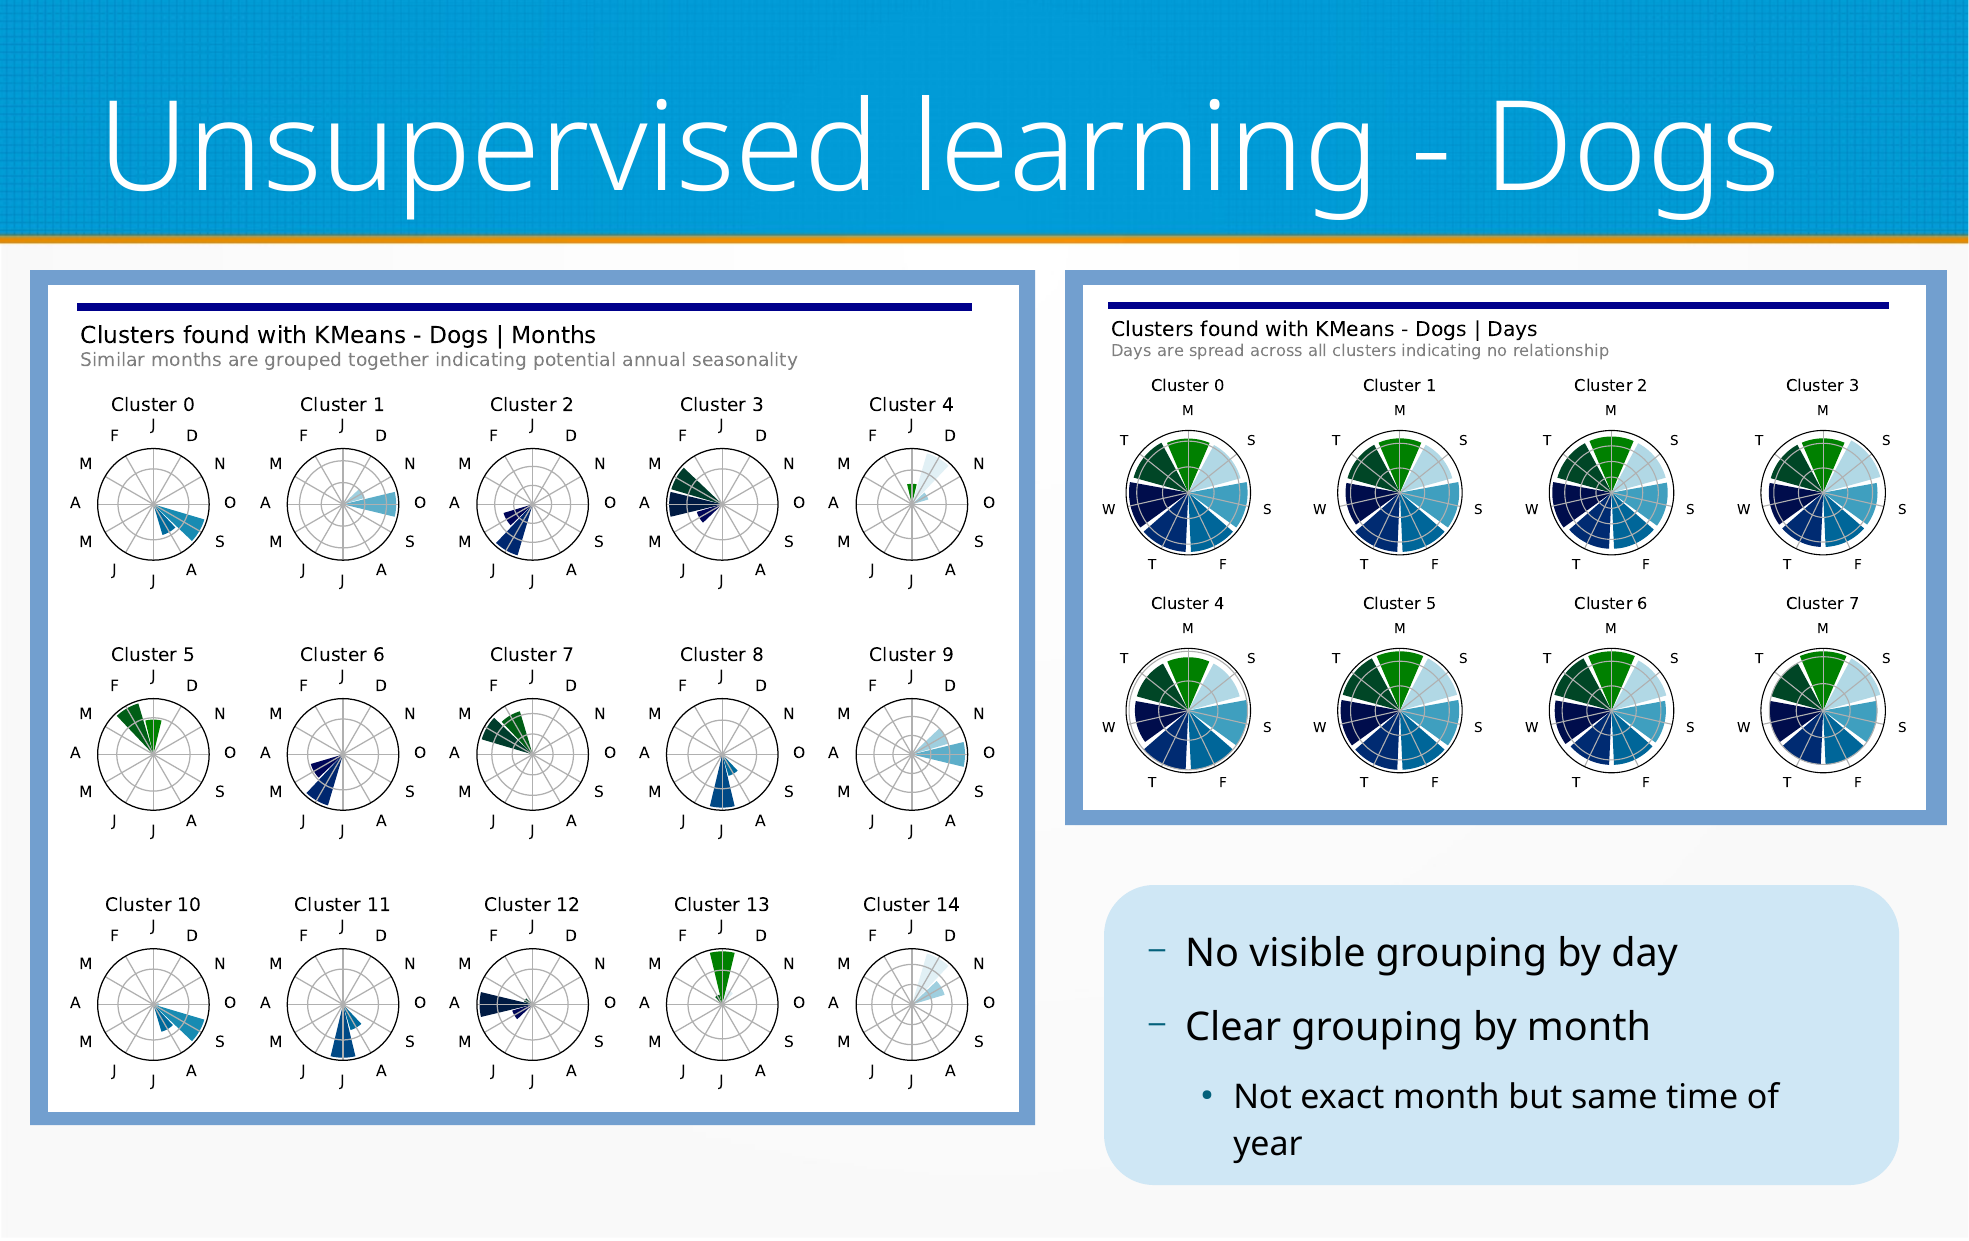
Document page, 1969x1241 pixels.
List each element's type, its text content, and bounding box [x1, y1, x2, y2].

text_box [30, 270, 1036, 1126]
list No visible grouping by day Clear grouping by month Not exact month but same time of year [1086, 840, 1858, 1171]
title Unsupervised learning - Dogs [98, 19, 1870, 227]
text_box [1119, 885, 1900, 1186]
picture [0, 233, 1969, 1241]
text_box [1065, 270, 1947, 826]
